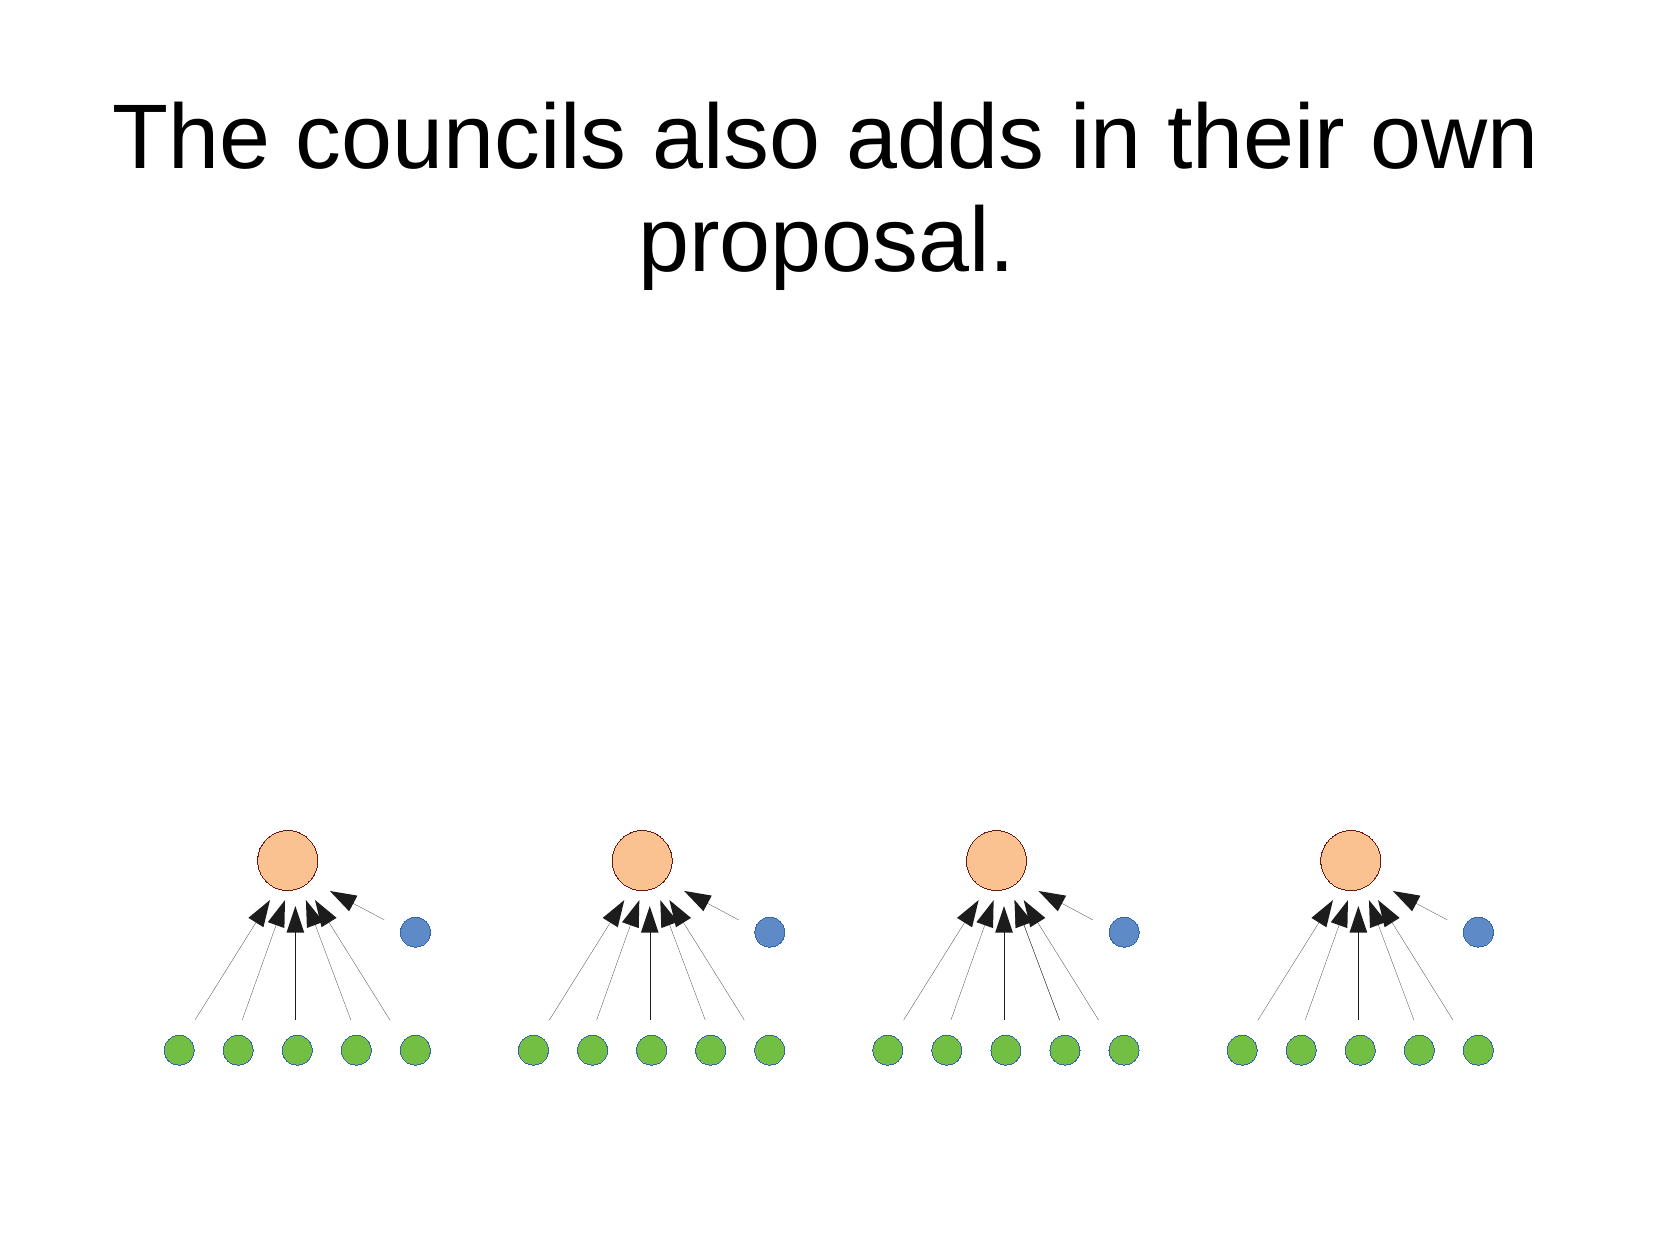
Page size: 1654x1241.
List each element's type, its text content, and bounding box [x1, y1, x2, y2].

text_box [400, 917, 431, 948]
title The councils also adds in their own proposal. [82, 84, 1571, 292]
text_box [1109, 917, 1140, 948]
text_box [754, 1035, 785, 1066]
text_box [1286, 1035, 1317, 1066]
text_box [1108, 1035, 1140, 1066]
text_box [257, 830, 318, 891]
text_box [341, 1035, 372, 1066]
text_box [990, 1035, 1021, 1066]
text_box [1049, 1035, 1081, 1066]
text_box [400, 1035, 431, 1066]
text_box [1345, 1035, 1376, 1066]
text_box [223, 1035, 254, 1066]
text_box [1320, 830, 1381, 891]
text_box [164, 1035, 195, 1066]
text_box [872, 1035, 903, 1066]
text_box [636, 1035, 667, 1066]
text_box [966, 830, 1027, 891]
text_box [695, 1035, 726, 1066]
text_box [282, 1035, 313, 1066]
text_box [1463, 917, 1494, 948]
text_box [1227, 1035, 1258, 1066]
text_box [518, 1035, 549, 1066]
text_box [754, 917, 785, 948]
text_box [1404, 1035, 1435, 1066]
text_box [931, 1035, 962, 1066]
text_box [577, 1035, 608, 1066]
text_box [612, 830, 673, 891]
text_box [1463, 1035, 1494, 1066]
